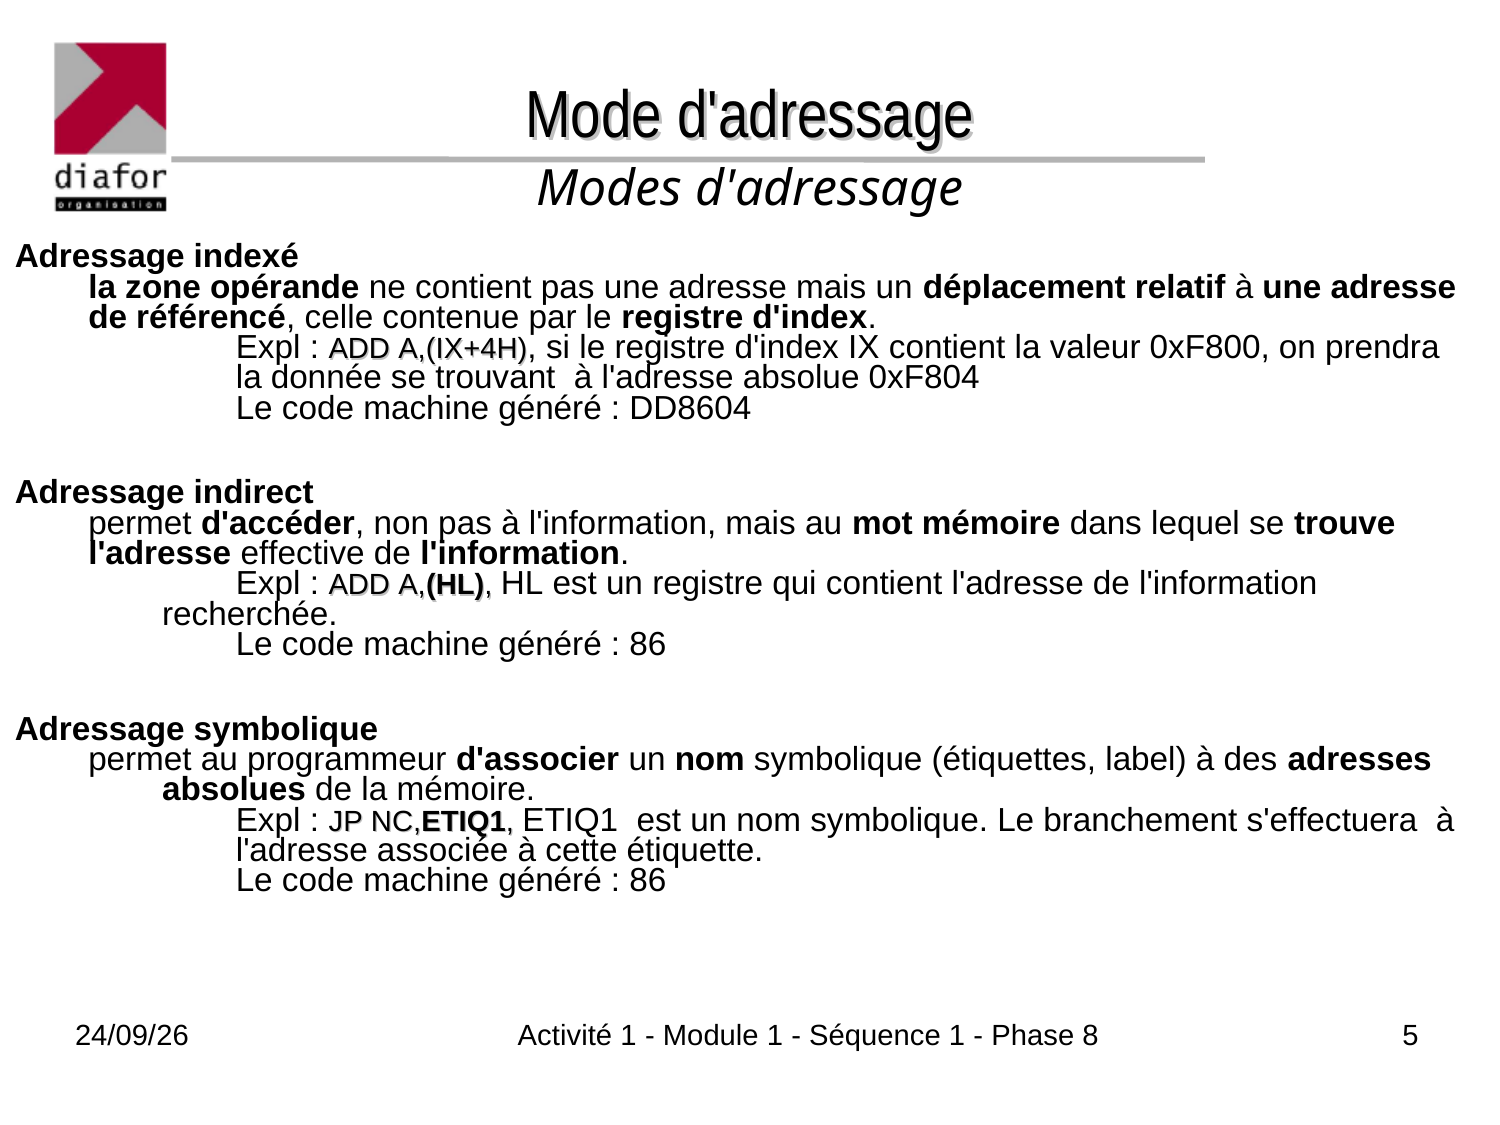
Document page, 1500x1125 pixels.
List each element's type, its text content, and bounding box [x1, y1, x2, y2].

text_box Adressage indexé la zone opérande ne contient pas une adresse mais un déplacement relatif à une adresse de référencé, celle contenue par le registre d'index. Expl : ADD A,(IX+4H), si le registre d'index IX contient la valeur 0xF800, on prendra la donnée se trouvant à l'adresse absolue 0xF804 Le code machine généré : DD8604 [0, 236, 1500, 433]
picture [53, 42, 168, 213]
text_box Adressage indirect permet d'accéder, non pas à l'information, mais au mot mémoire dans lequel se trouve l'adresse effective de l'information. Expl : ADD A,(HL), HL est un registre qui contient l'adresse de l'information recherchée. Le code machine généré : 86 [0, 472, 1500, 670]
text_box Adressage symbolique permet au programmeur d'associer un nom symbolique (étiquettes, label) à des adresses absolues de la mémoire. Expl : JP NC,ETIQ1, ETIQ1 est un nom symbolique. Le branchement s'effectuera à l'adresse associée à cette étiquette. Le code machine généré : 86 [0, 708, 1500, 906]
title Mode d'adressage Modes d'adressage [75, 45, 1426, 236]
